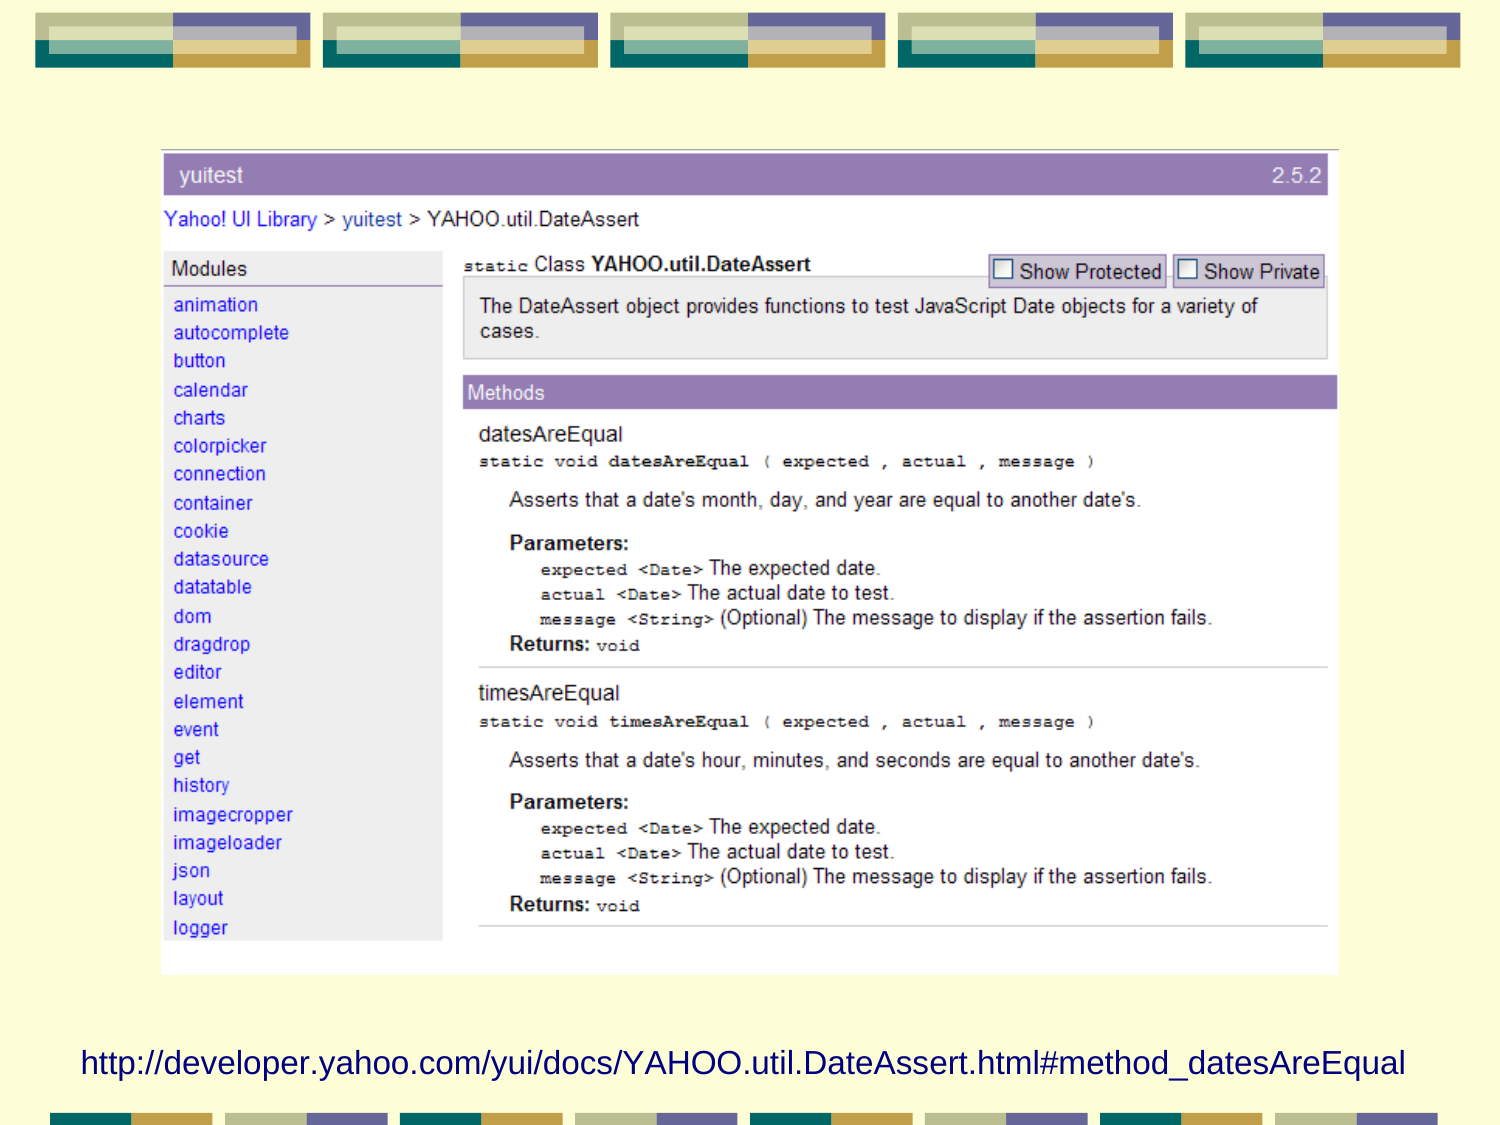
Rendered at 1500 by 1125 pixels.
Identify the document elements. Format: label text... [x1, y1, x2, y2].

picture [161, 149, 1339, 976]
text_box http://developer.yahoo.com/yui/docs/YAHOO.util.DateAssert.html#method_datesAreEqual [9, 1042, 1480, 1103]
